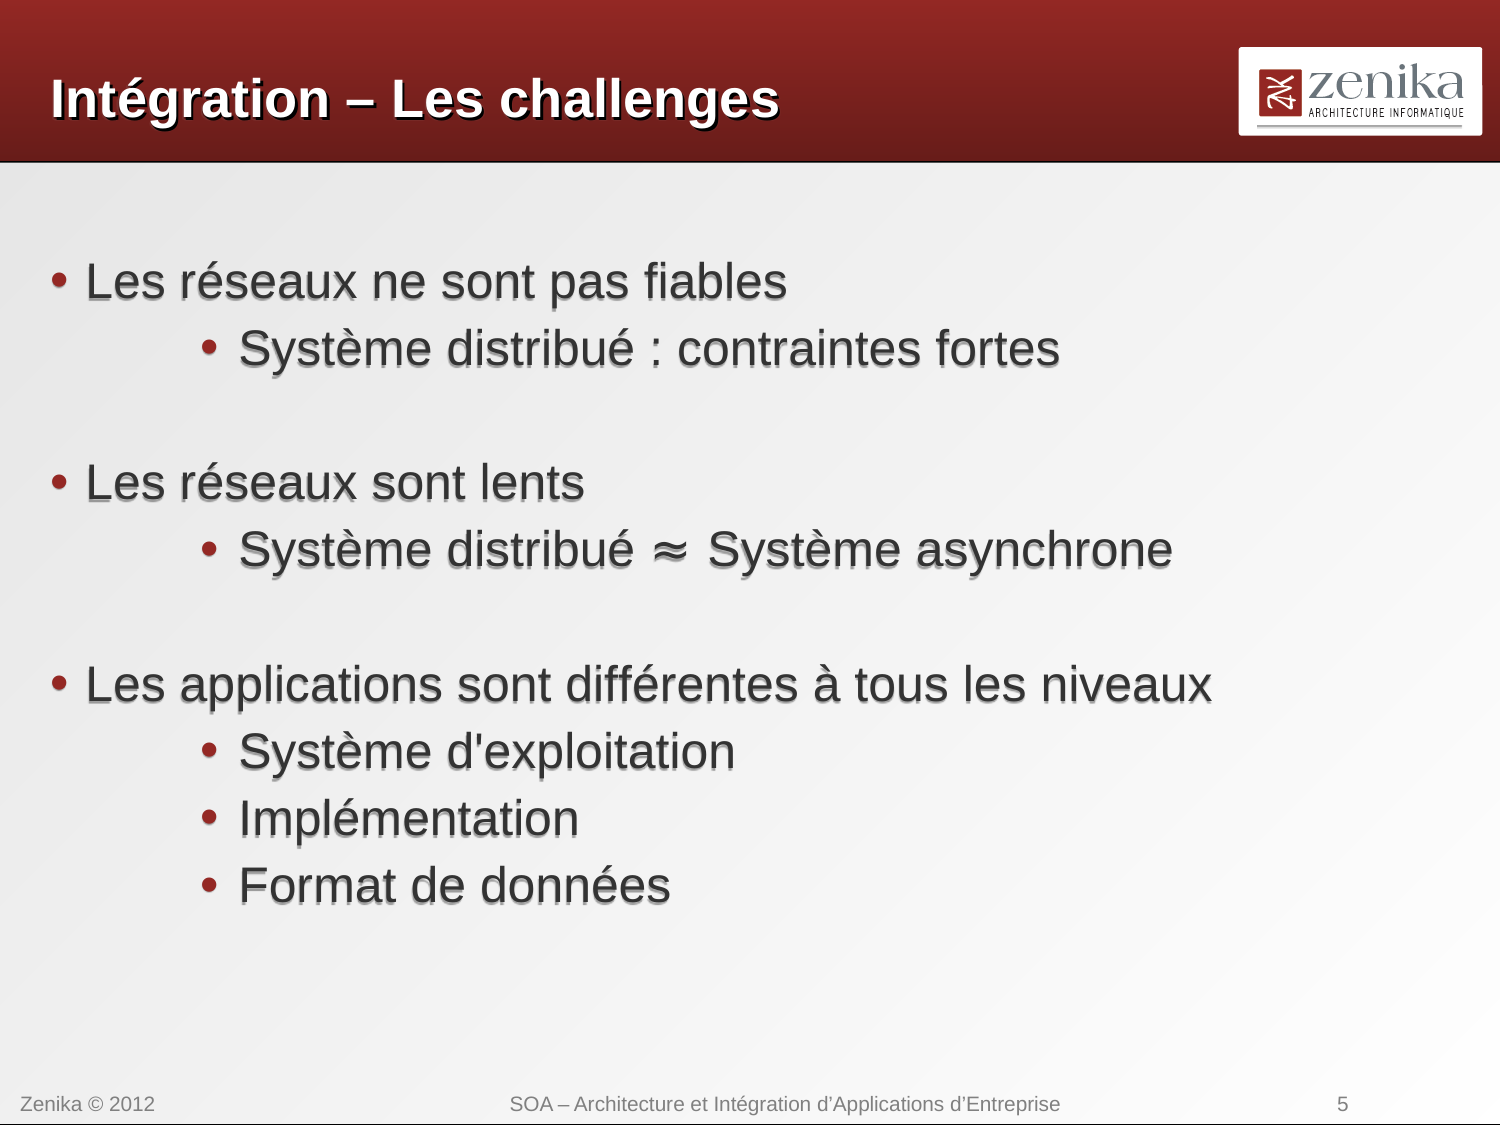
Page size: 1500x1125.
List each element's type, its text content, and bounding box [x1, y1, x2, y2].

list Les réseaux ne sont pas fiables Système distribué : contraintes fortes Les réseaux sont lents Système distribué ≈ Système asynchrone Les applications sont différentes à tous les niveaux Système d'exploitation Implémentation Format de données [50, 249, 1435, 1064]
title Intégration – Les challenges [50, 15, 1206, 180]
